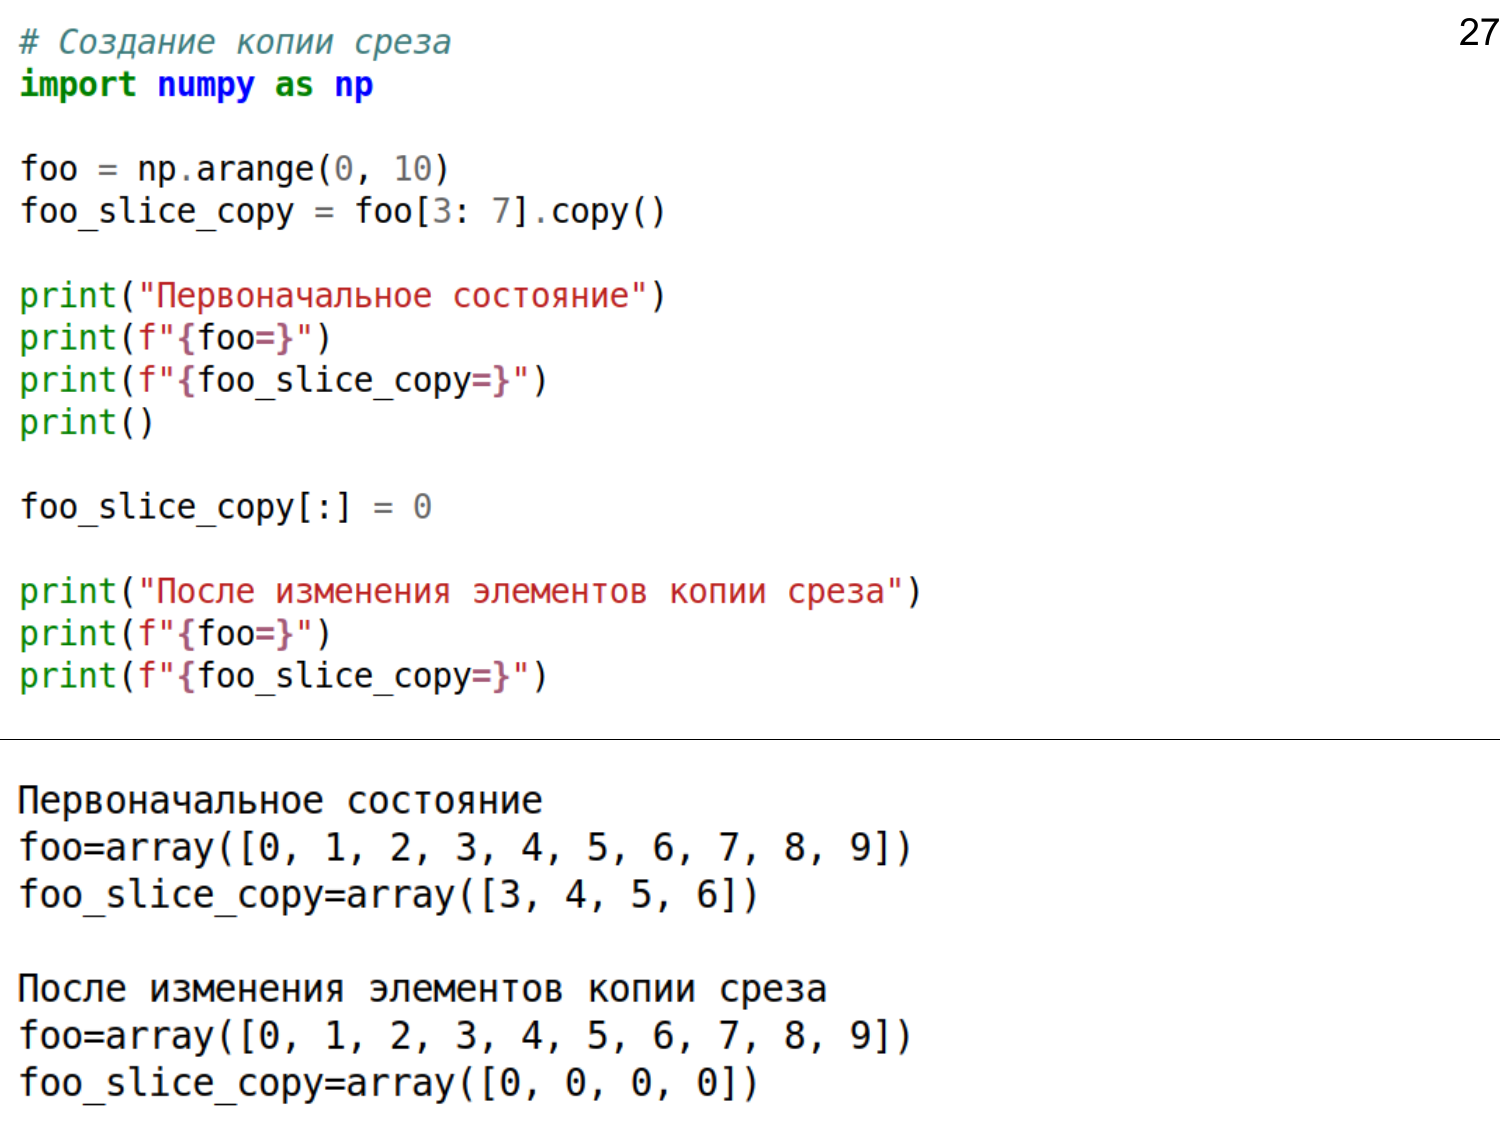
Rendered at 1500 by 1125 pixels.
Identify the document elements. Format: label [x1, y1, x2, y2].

picture [8, 773, 920, 1115]
picture [12, 16, 930, 706]
